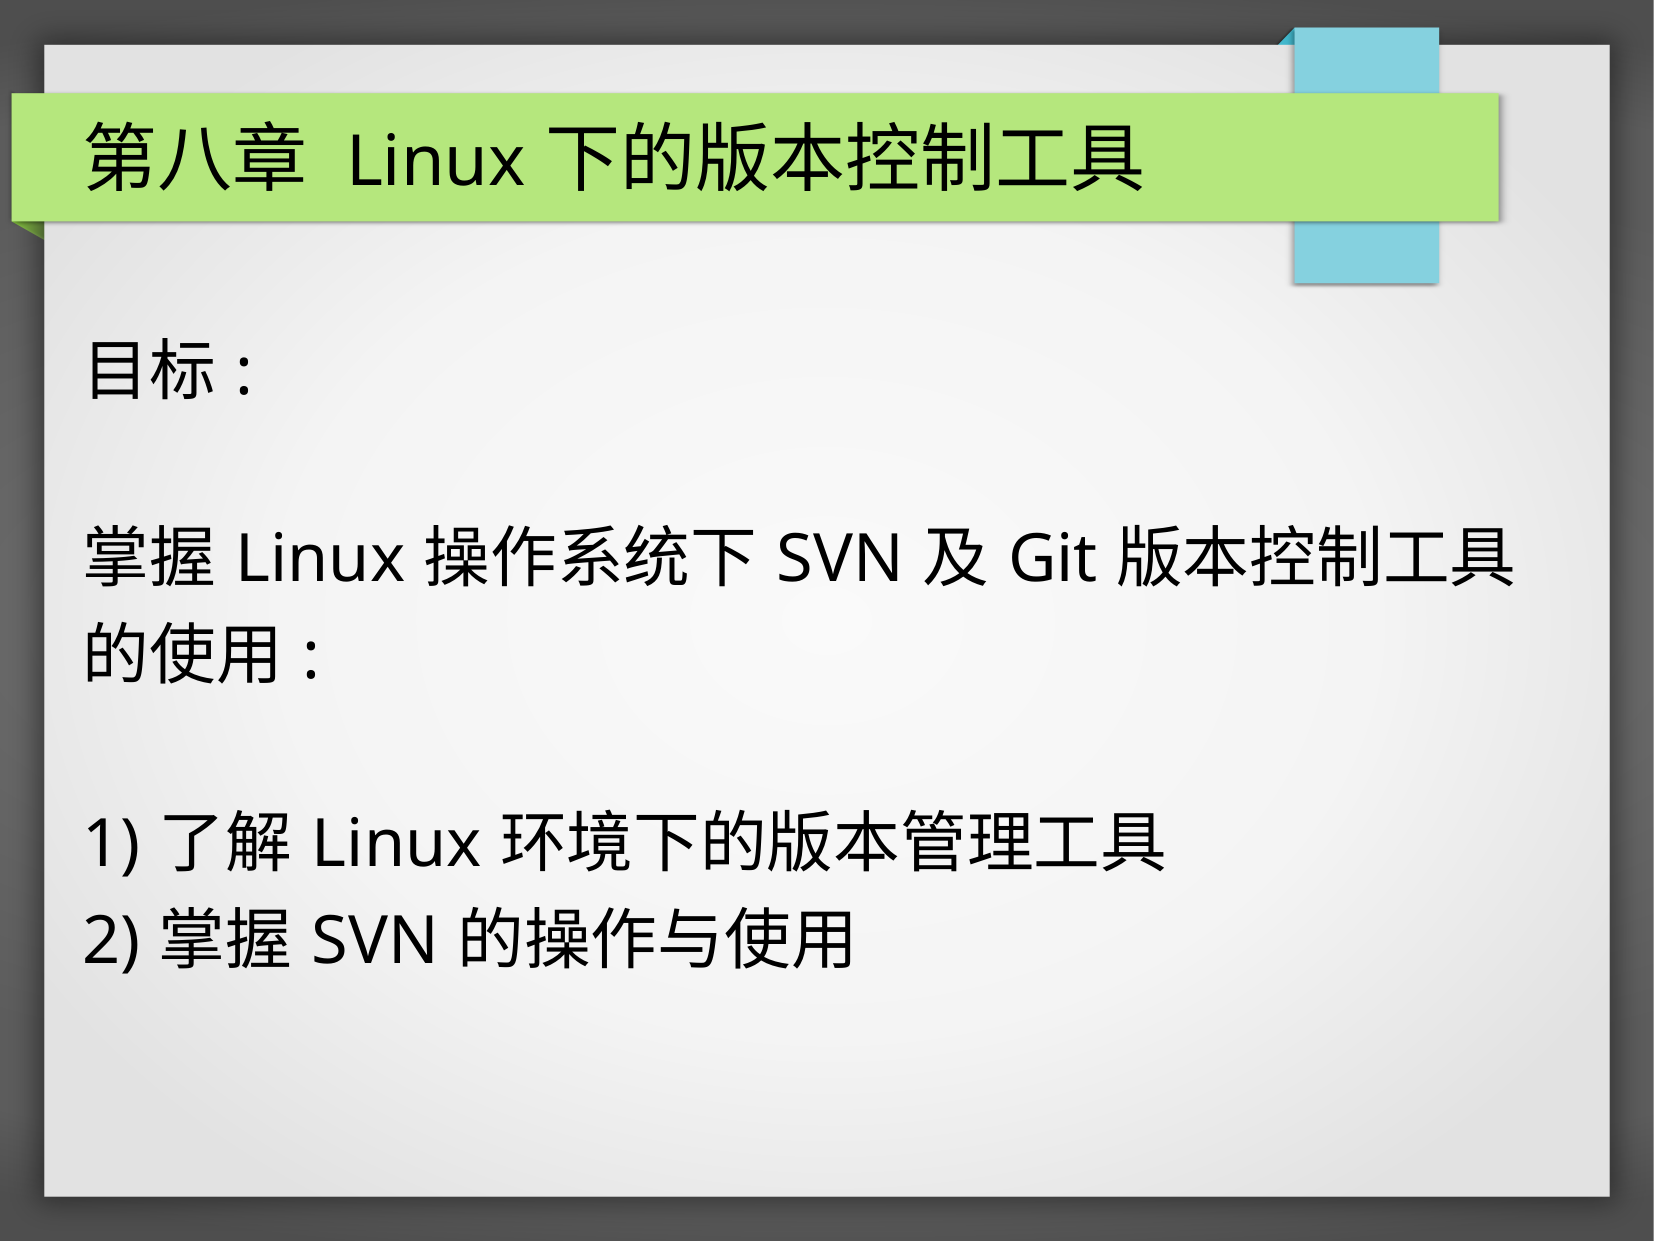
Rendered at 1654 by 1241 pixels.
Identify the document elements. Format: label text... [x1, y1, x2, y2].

title 第八章 Linux下的版本控制工具 [82, 49, 1571, 257]
subtitle 目标: 掌握Linux操作系统下SVN及Git版本控制工具的使用: 1)了解Linux环境下的版本管理工具 2)掌握SVN的操作与使用 [82, 290, 1571, 1010]
picture [0, 0, 1654, 1241]
